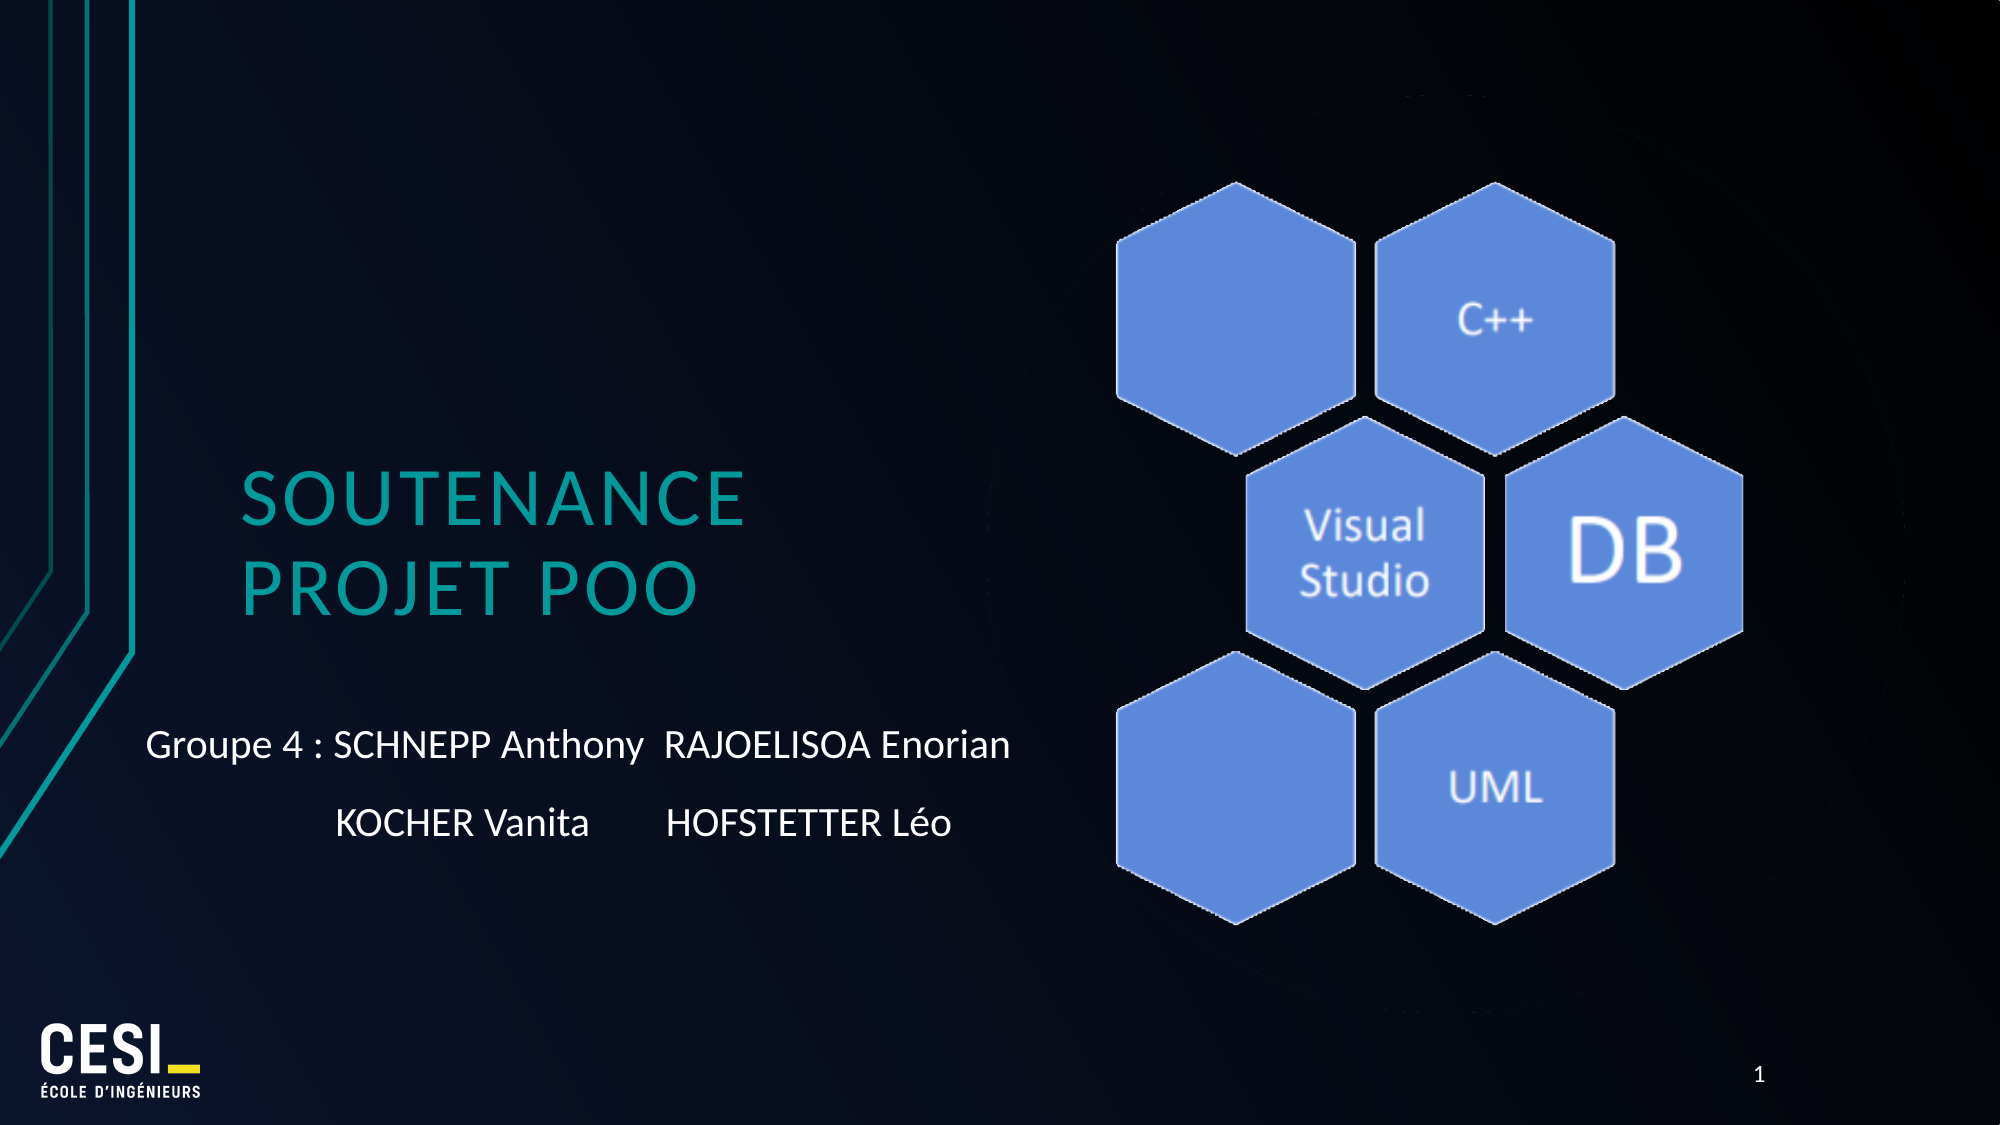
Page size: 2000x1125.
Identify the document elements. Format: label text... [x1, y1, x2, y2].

list Groupe 4 : SCHNEPP Anthony RAJOELISOA Enorian KOCHER Vanita HOFSTETTER Léo [125, 712, 987, 882]
title SOUTENANCE PROJET POO [220, 243, 887, 644]
picture [0, 940, 241, 1125]
picture [987, 95, 1905, 1013]
text_box ‹N°› [1732, 1042, 1900, 1103]
